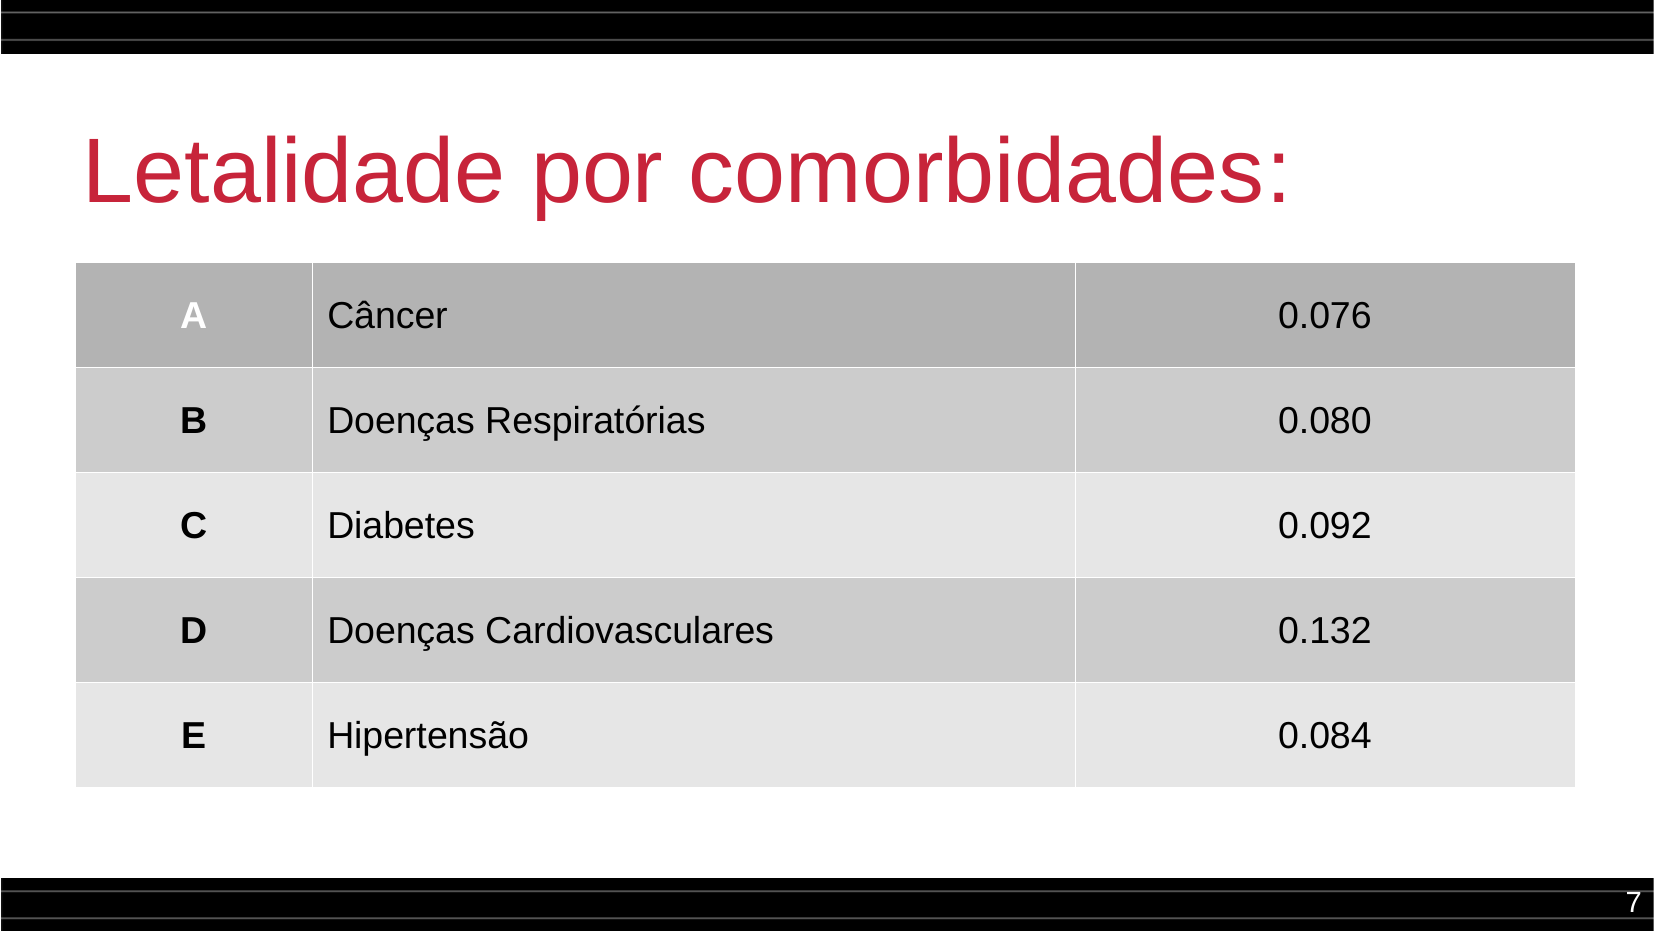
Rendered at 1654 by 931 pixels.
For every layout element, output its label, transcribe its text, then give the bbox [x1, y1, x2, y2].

table_cell 0.084 [1076, 683, 1575, 787]
picture [1, 0, 1654, 54]
table_header A [76, 263, 312, 367]
title Letalidade por comorbidades: [82, 92, 1571, 249]
table_header Câncer [313, 263, 1075, 367]
table_header 0.076 [1076, 263, 1575, 367]
table_cell B [76, 368, 312, 472]
table_cell C [76, 473, 312, 577]
table_cell Doenças Respiratórias [313, 368, 1075, 472]
table_cell Hipertensão [313, 683, 1075, 787]
table_cell Diabetes [313, 473, 1075, 577]
table_cell 0.132 [1076, 578, 1575, 682]
picture [1, 878, 1654, 931]
table_cell 0.092 [1076, 473, 1575, 577]
table_cell E [76, 683, 312, 787]
table_cell 0.080 [1076, 368, 1575, 472]
table_cell Doenças Cardiovasculares [313, 578, 1075, 682]
table_cell D [76, 578, 312, 682]
